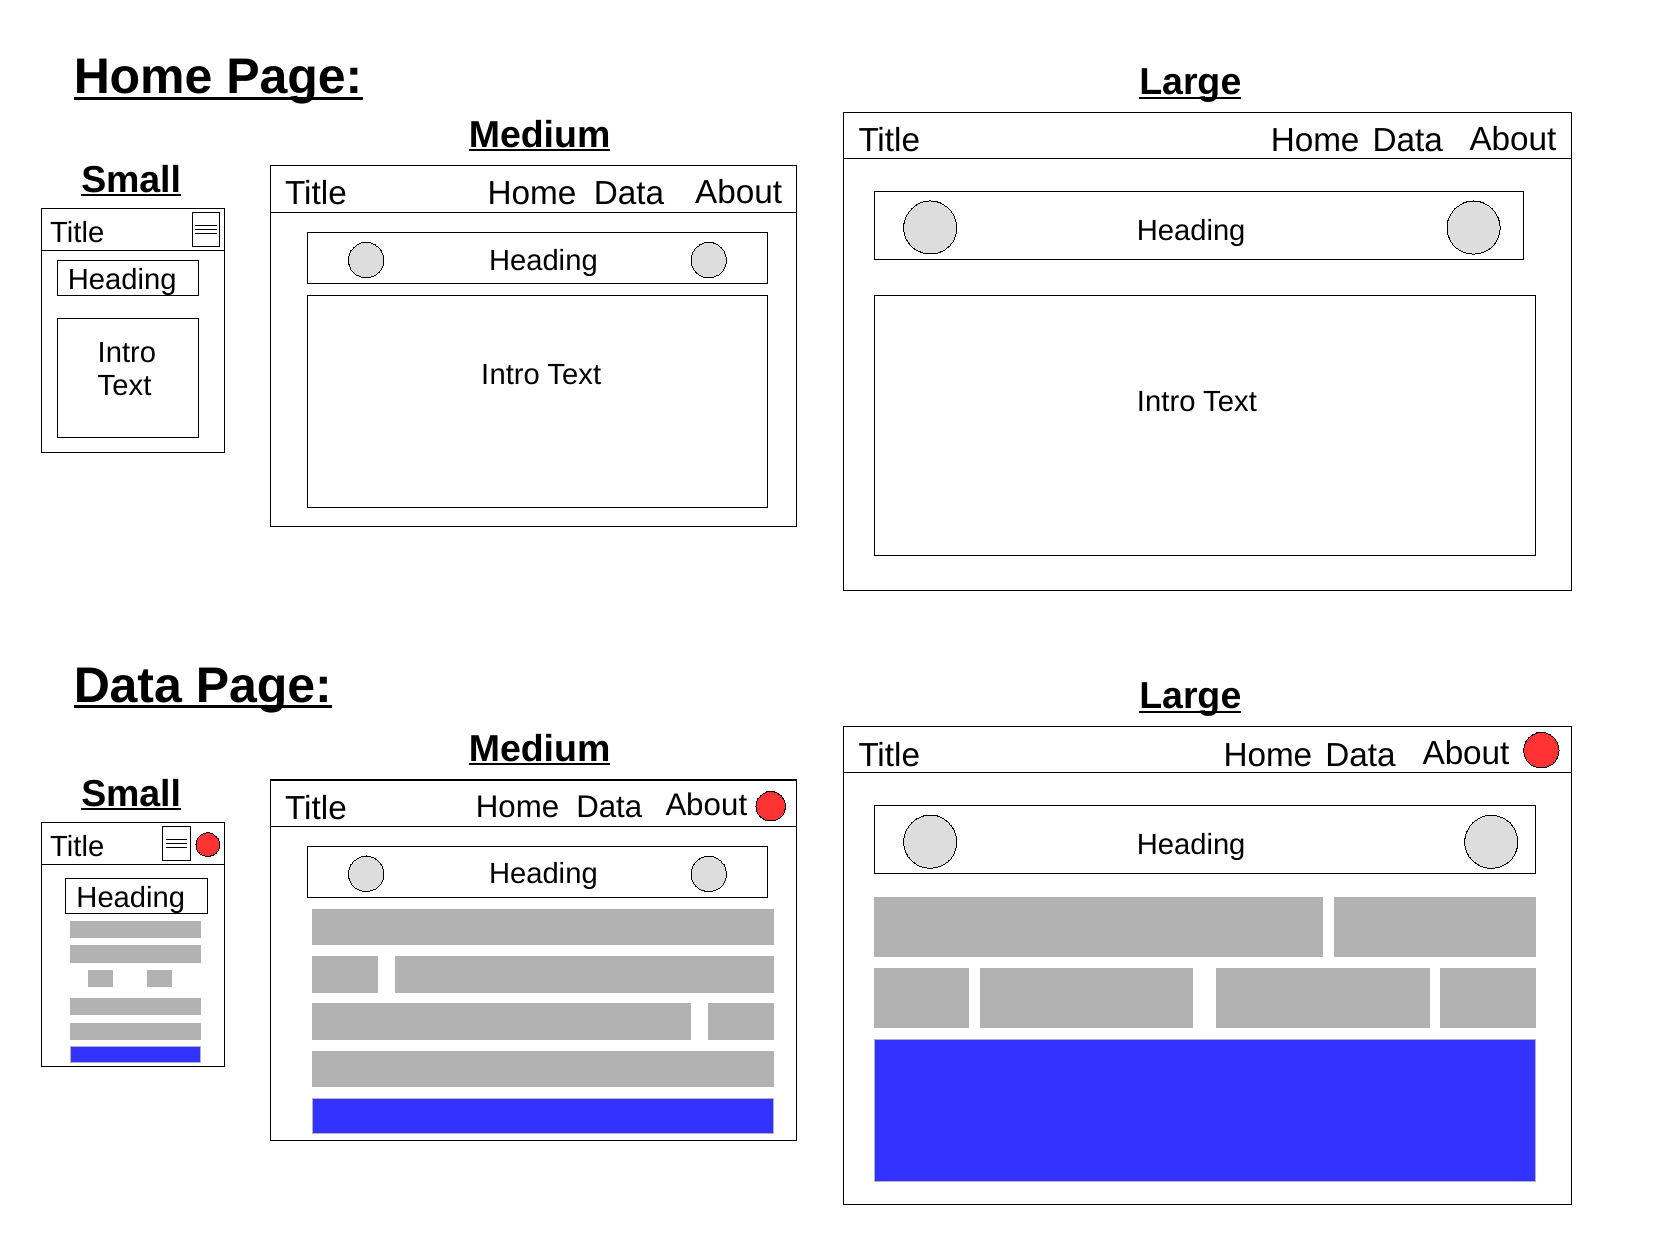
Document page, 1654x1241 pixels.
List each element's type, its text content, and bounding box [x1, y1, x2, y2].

text_box About [680, 165, 833, 218]
text_box [270, 165, 797, 527]
text_box Data [579, 167, 731, 220]
text_box Title [35, 822, 208, 874]
text_box Heading [53, 255, 199, 304]
text_box Small [66, 150, 196, 250]
text_box Title [843, 114, 990, 167]
text_box Intro Text [466, 350, 626, 402]
text_box Home [461, 781, 561, 834]
text_box Home [472, 167, 579, 220]
text_box Heading [474, 850, 621, 898]
text_box About [1407, 726, 1554, 779]
text_box Data Page: [59, 649, 347, 721]
text_box Intro Text [1122, 377, 1282, 430]
text_box Data [1310, 728, 1457, 781]
text_box Title [196, 822, 208, 839]
text_box [843, 112, 1572, 591]
text_box Heading [1122, 820, 1268, 869]
text_box Intro Text [82, 328, 178, 430]
text_box [41, 208, 225, 453]
text_box Title [270, 167, 423, 220]
text_box [41, 822, 225, 1067]
text_box Home Page: [59, 41, 378, 112]
text_box [755, 791, 786, 821]
text_box Title [270, 781, 423, 834]
text_box Medium [453, 105, 626, 163]
text_box Data [1357, 114, 1504, 167]
text_box Title [843, 728, 990, 781]
text_box Heading [1122, 206, 1268, 255]
text_box About [650, 780, 803, 832]
text_box Heading [61, 873, 208, 922]
text_box Heading [474, 236, 621, 284]
text_box Home [1208, 728, 1310, 781]
text_box Small [66, 764, 196, 864]
text_box Home [1255, 114, 1357, 167]
text_box [843, 726, 1572, 1205]
text_box Large [1124, 667, 1297, 725]
text_box [162, 826, 191, 861]
text_box Data [561, 781, 663, 834]
text_box Medium [453, 719, 626, 777]
text_box About [1454, 112, 1601, 165]
text_box [270, 779, 797, 1141]
text_box Large [1124, 53, 1297, 110]
text_box Title [35, 208, 130, 260]
